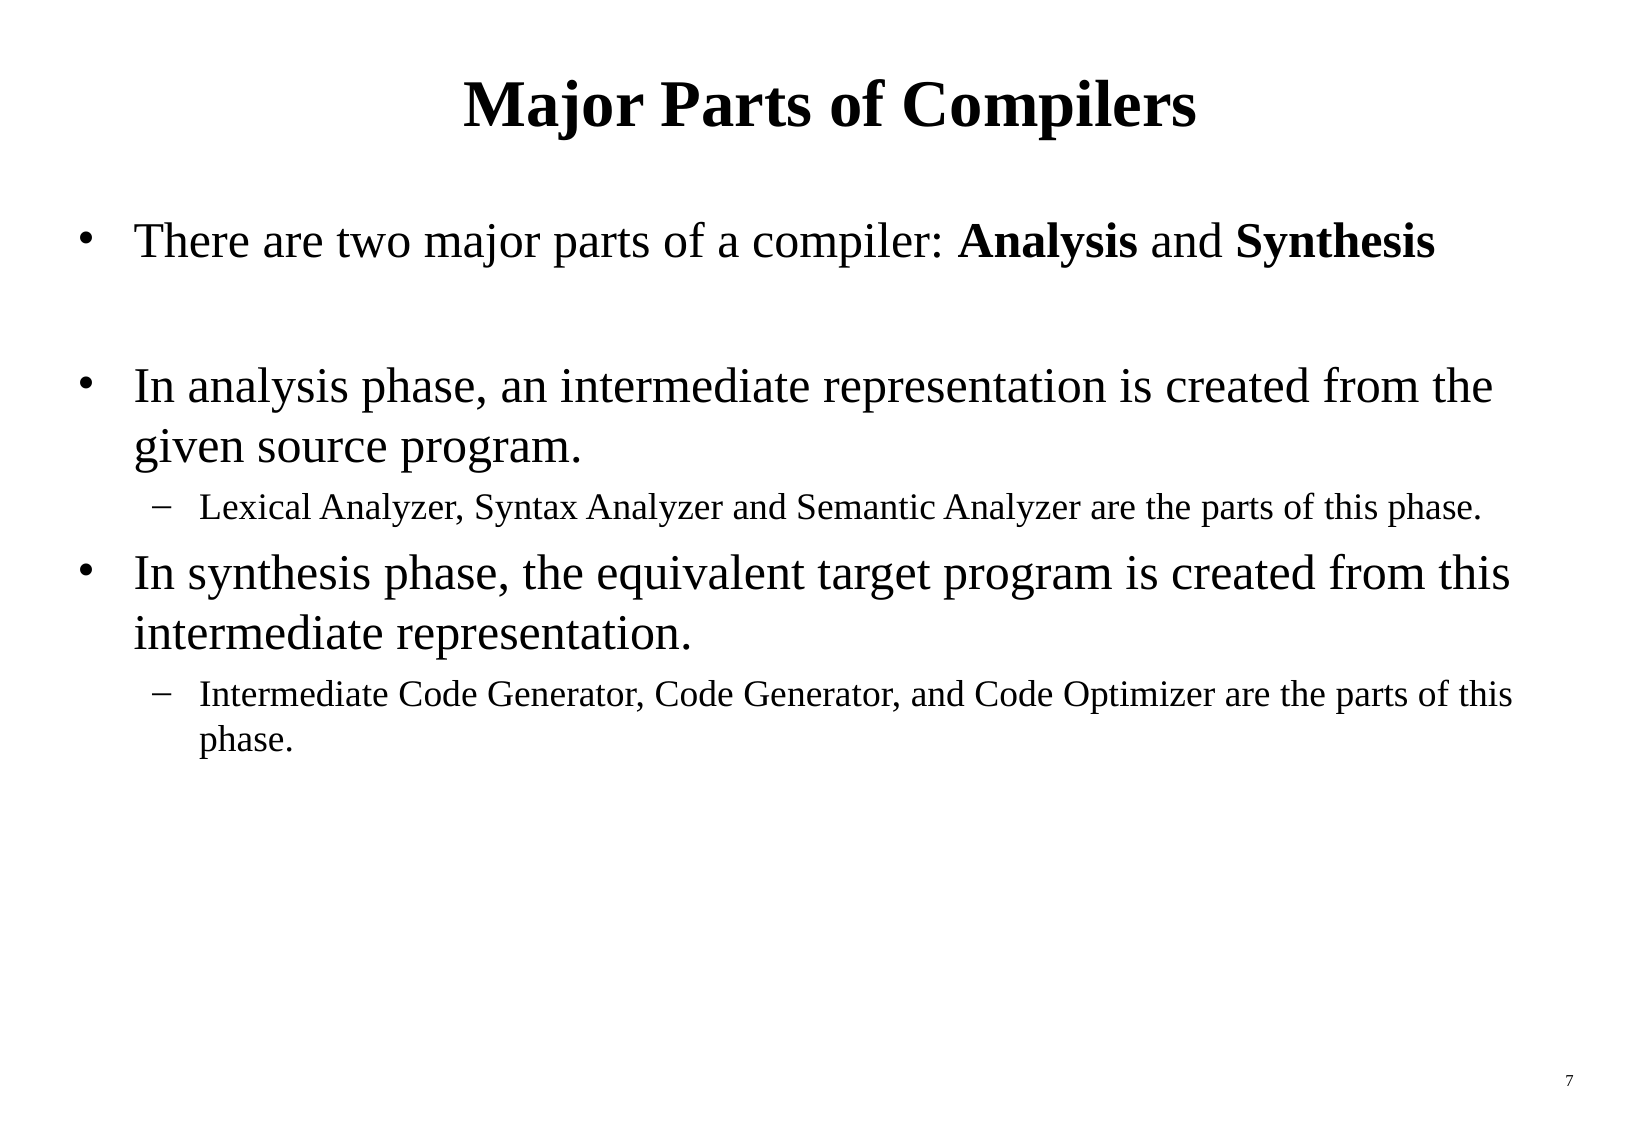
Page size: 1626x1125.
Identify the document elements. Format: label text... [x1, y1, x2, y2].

title Major Parts of Compilers [62, 24, 1600, 175]
text_box <number> [1250, 1062, 1589, 1101]
list There are two major parts of a compiler: Analysis and Synthesis In analysis phase, an intermediate representation is created from the given source program. Lexical Analyzer, Syntax Analyzer and Semantic Analyzer are the parts of this phase. In synthesis phase, the equivalent target program is created from this intermediate representation. Intermediate Code Generator, Code Generator, and Code Optimizer are the parts of this phase. [62, 199, 1600, 1038]
